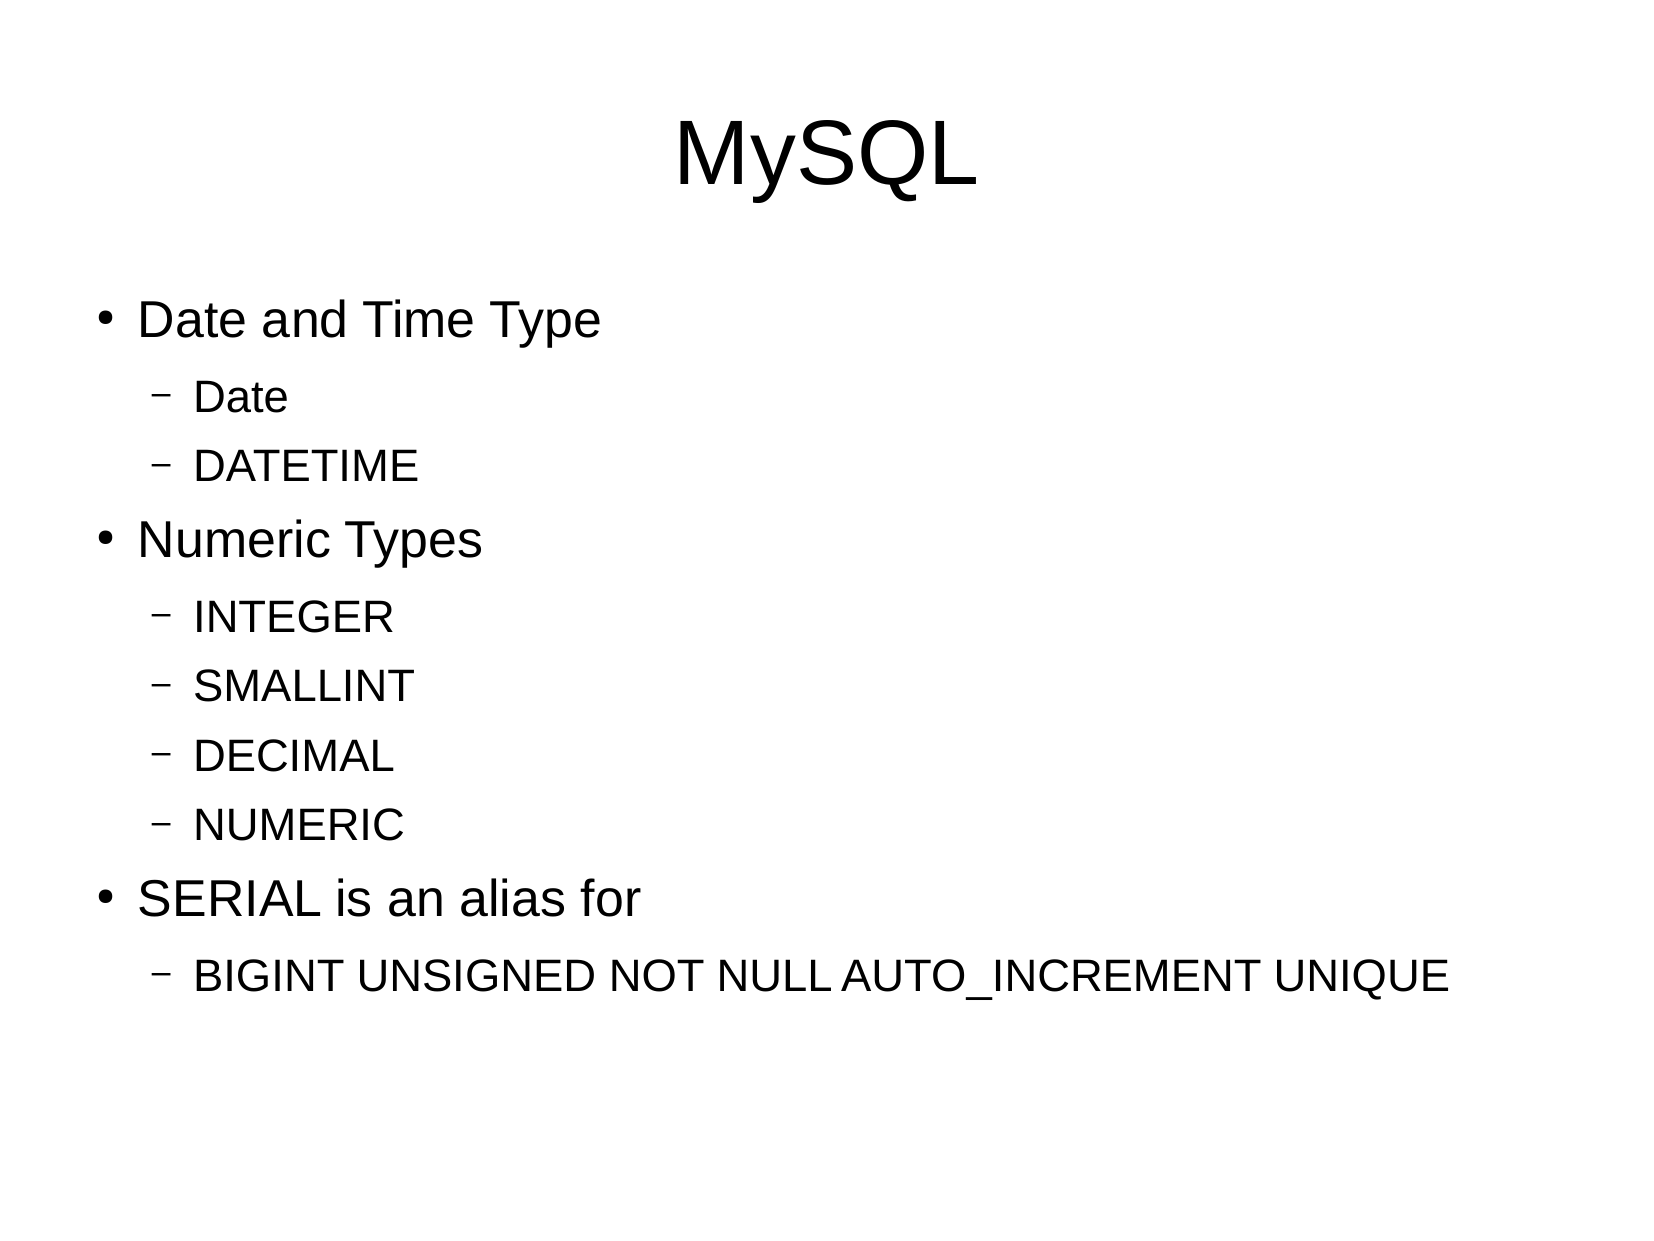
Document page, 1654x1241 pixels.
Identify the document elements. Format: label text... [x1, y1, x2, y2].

title MySQL [82, 49, 1571, 257]
list Date and Time Type Date DATETIME Numeric Types INTEGER SMALLINT DECIMAL NUMERIC SERIAL is an alias for BIGINT UNSIGNED NOT NULL AUTO_INCREMENT UNIQUE [82, 290, 1571, 1010]
